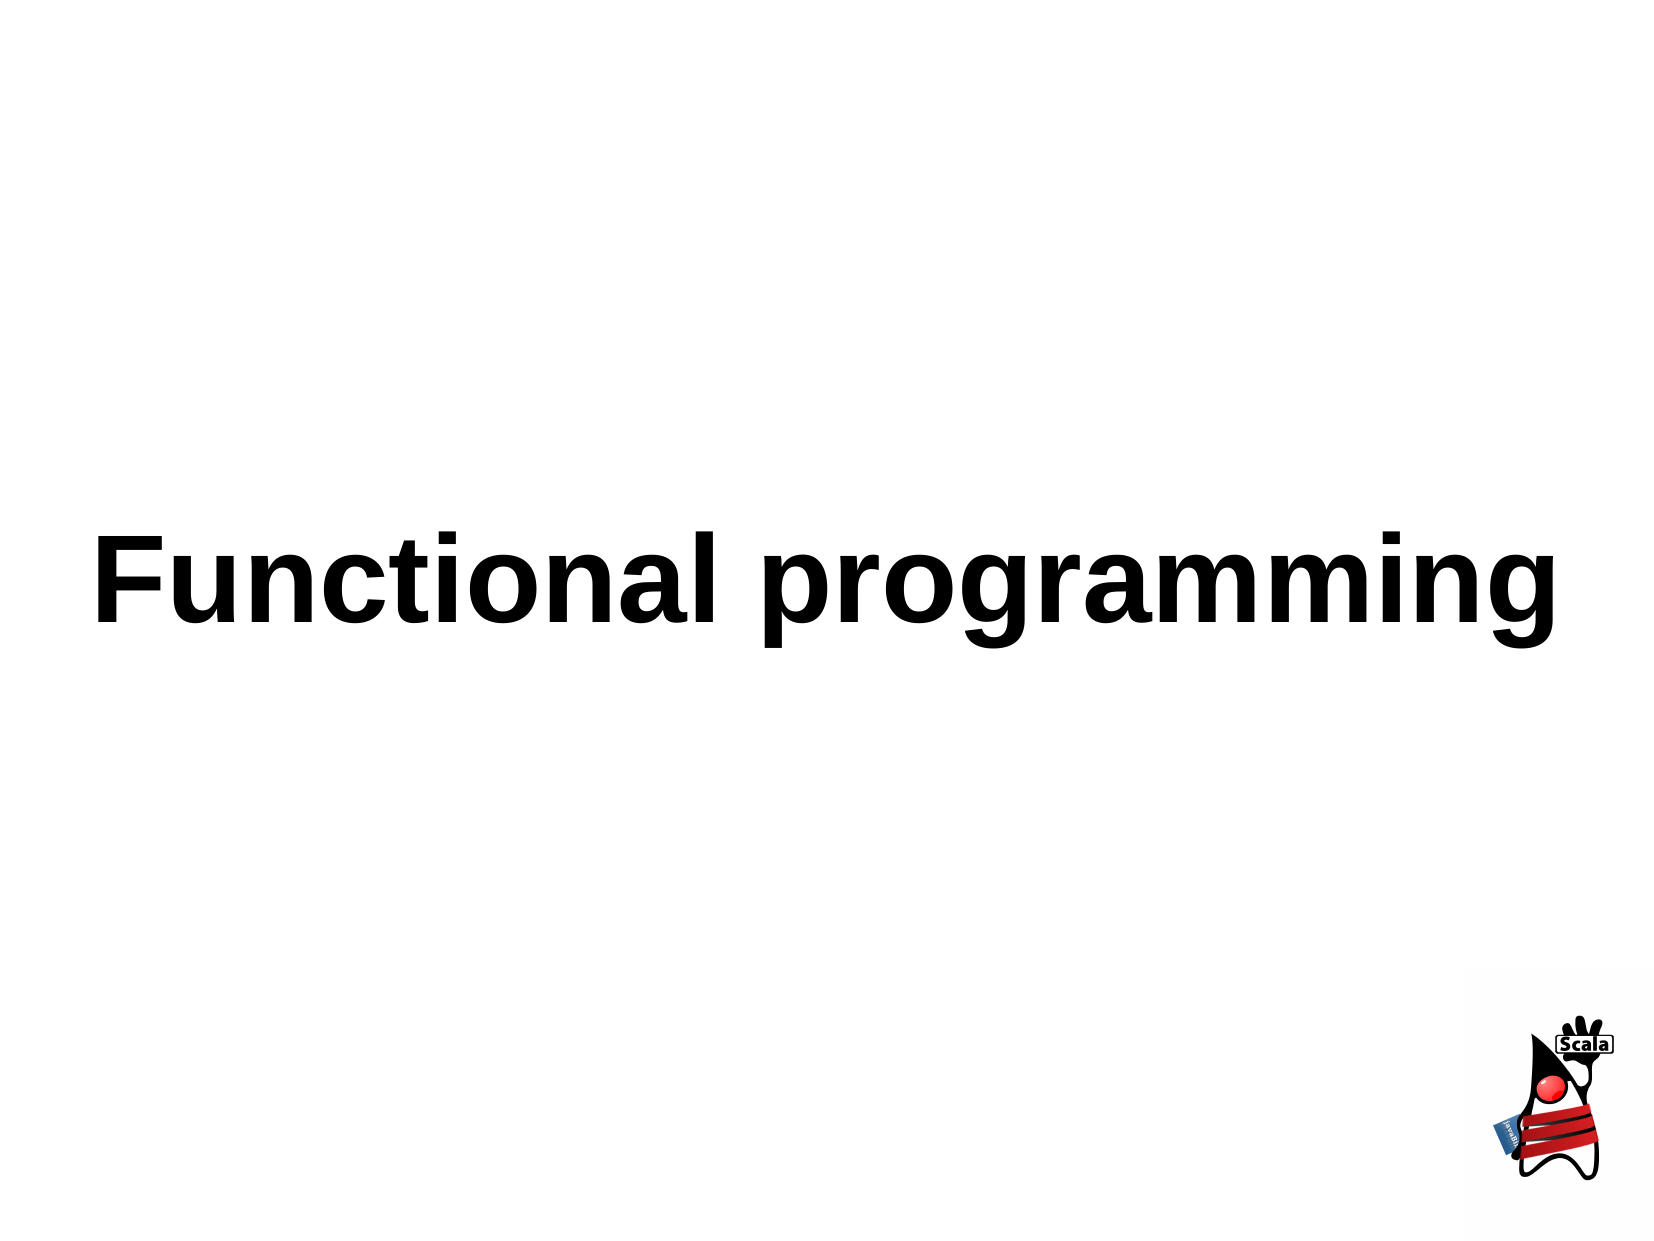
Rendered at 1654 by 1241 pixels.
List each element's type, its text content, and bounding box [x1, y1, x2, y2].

picture [1462, 969, 1654, 1241]
subtitle Functional programming [82, 49, 1571, 1109]
